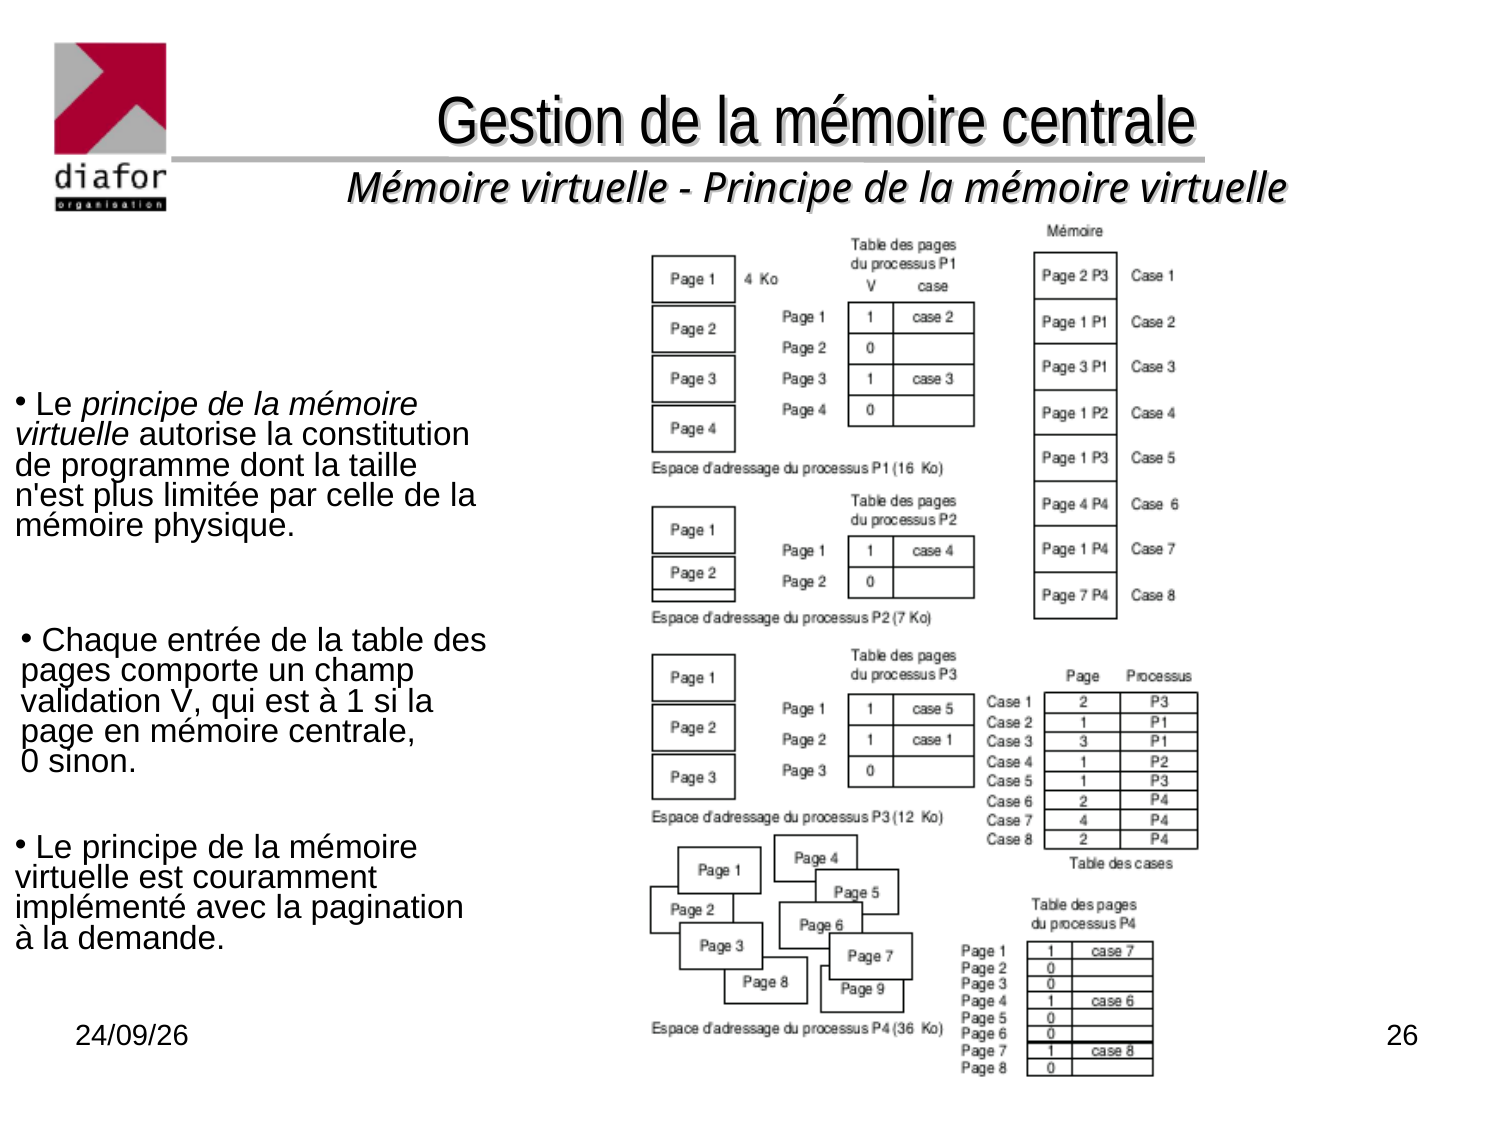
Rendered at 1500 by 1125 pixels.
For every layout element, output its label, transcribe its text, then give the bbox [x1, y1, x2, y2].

picture [590, 216, 1247, 1089]
picture [53, 42, 168, 213]
text_box Le principe de la mémoire virtuelle est couramment implémenté avec la pagination à la demande. [0, 826, 490, 963]
text_box Chaque entrée de la table des pages comporte un champ validation V, qui est à 1 si la page en mémoire centrale, 0 sinon. [5, 620, 512, 787]
title Gestion de la mémoire centrale Mémoire virtuelle - Principe de la mémoire virtuelle [133, 45, 1500, 250]
text_box Le principe de la mémoire virtuelle autorise la constitution de programme dont la taille n'est plus limitée par celle de la mémoire physique. [0, 383, 502, 551]
